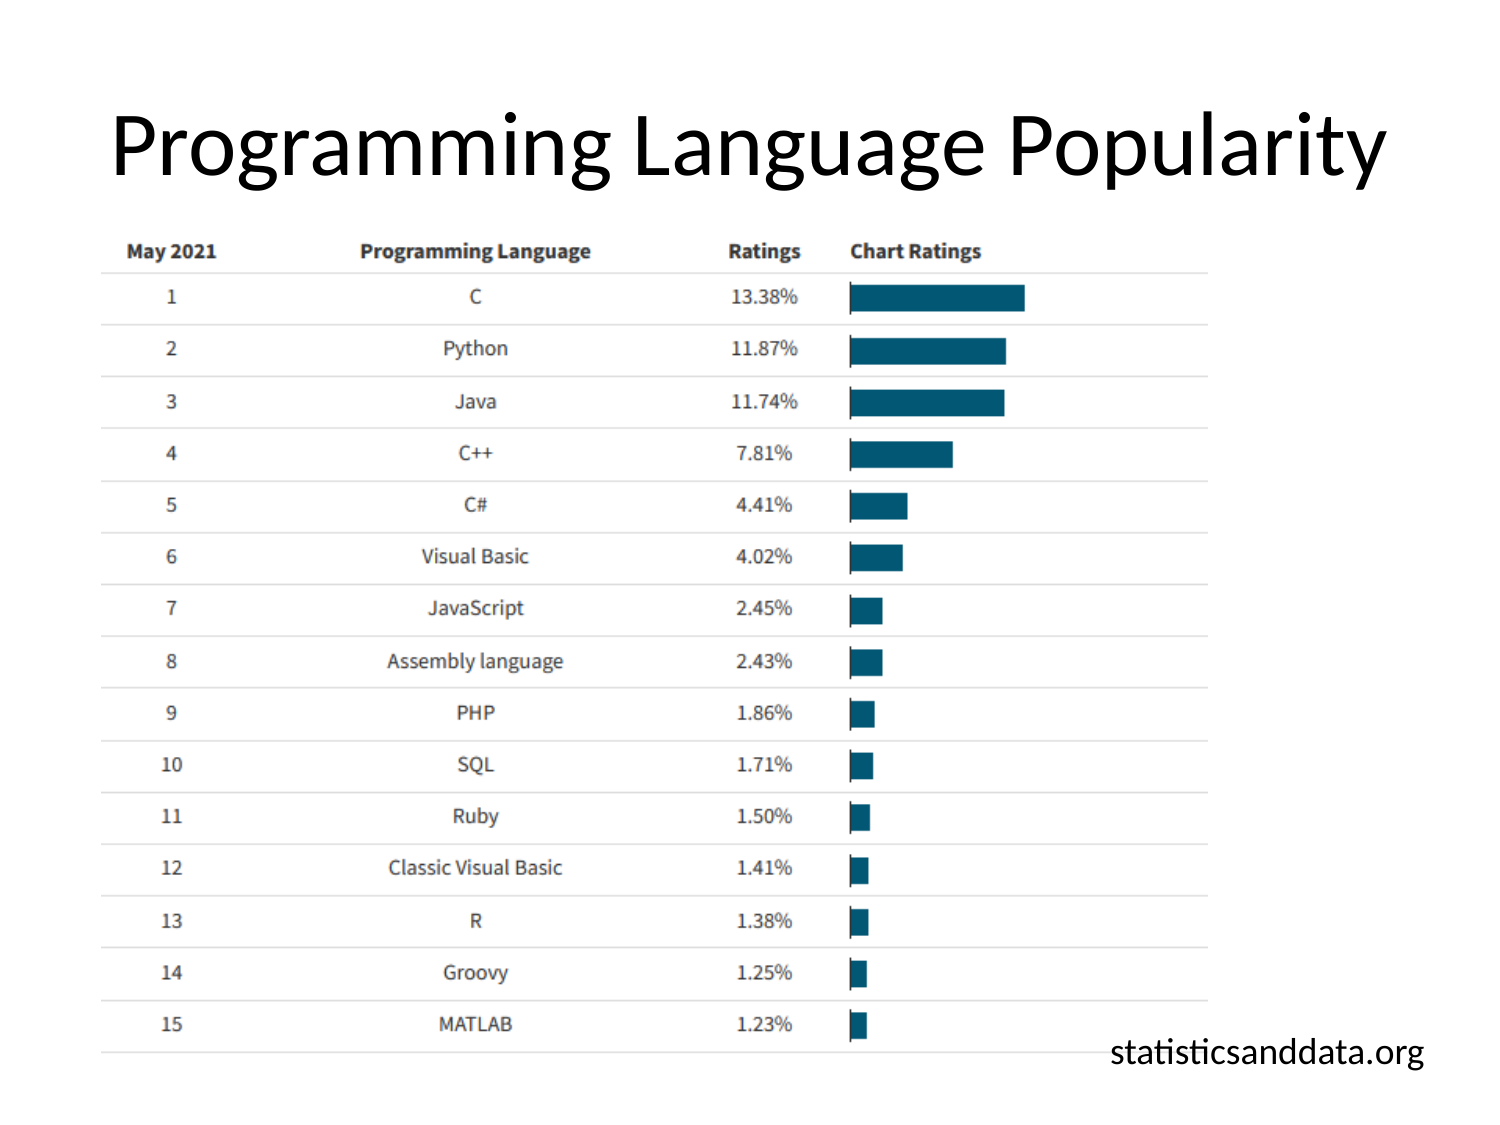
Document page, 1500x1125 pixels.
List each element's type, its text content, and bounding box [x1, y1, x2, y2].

picture [101, 221, 1208, 1058]
title Programming Language Popularity [75, 45, 1425, 233]
text_box statisticsanddata.org [1095, 1019, 1458, 1080]
